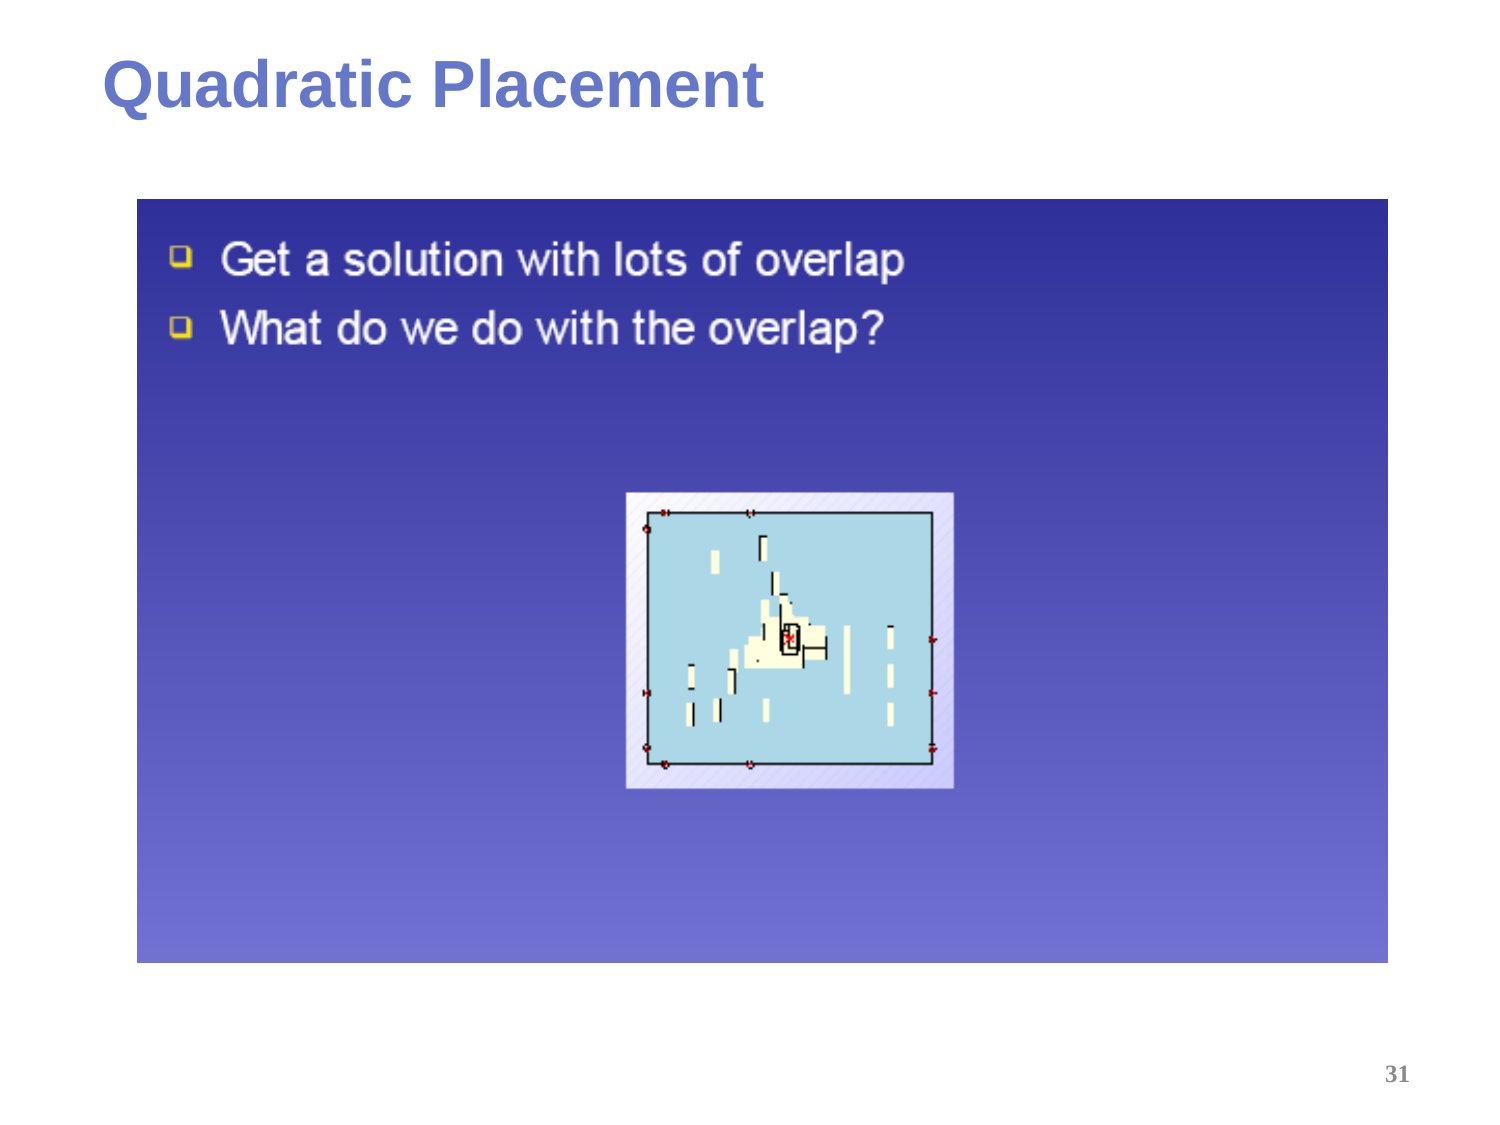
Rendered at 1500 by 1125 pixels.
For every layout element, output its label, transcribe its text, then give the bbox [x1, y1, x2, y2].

text_box Quadratic Placement [87, 37, 1426, 126]
text_box <number> [1074, 1042, 1426, 1103]
picture [137, 199, 1388, 963]
